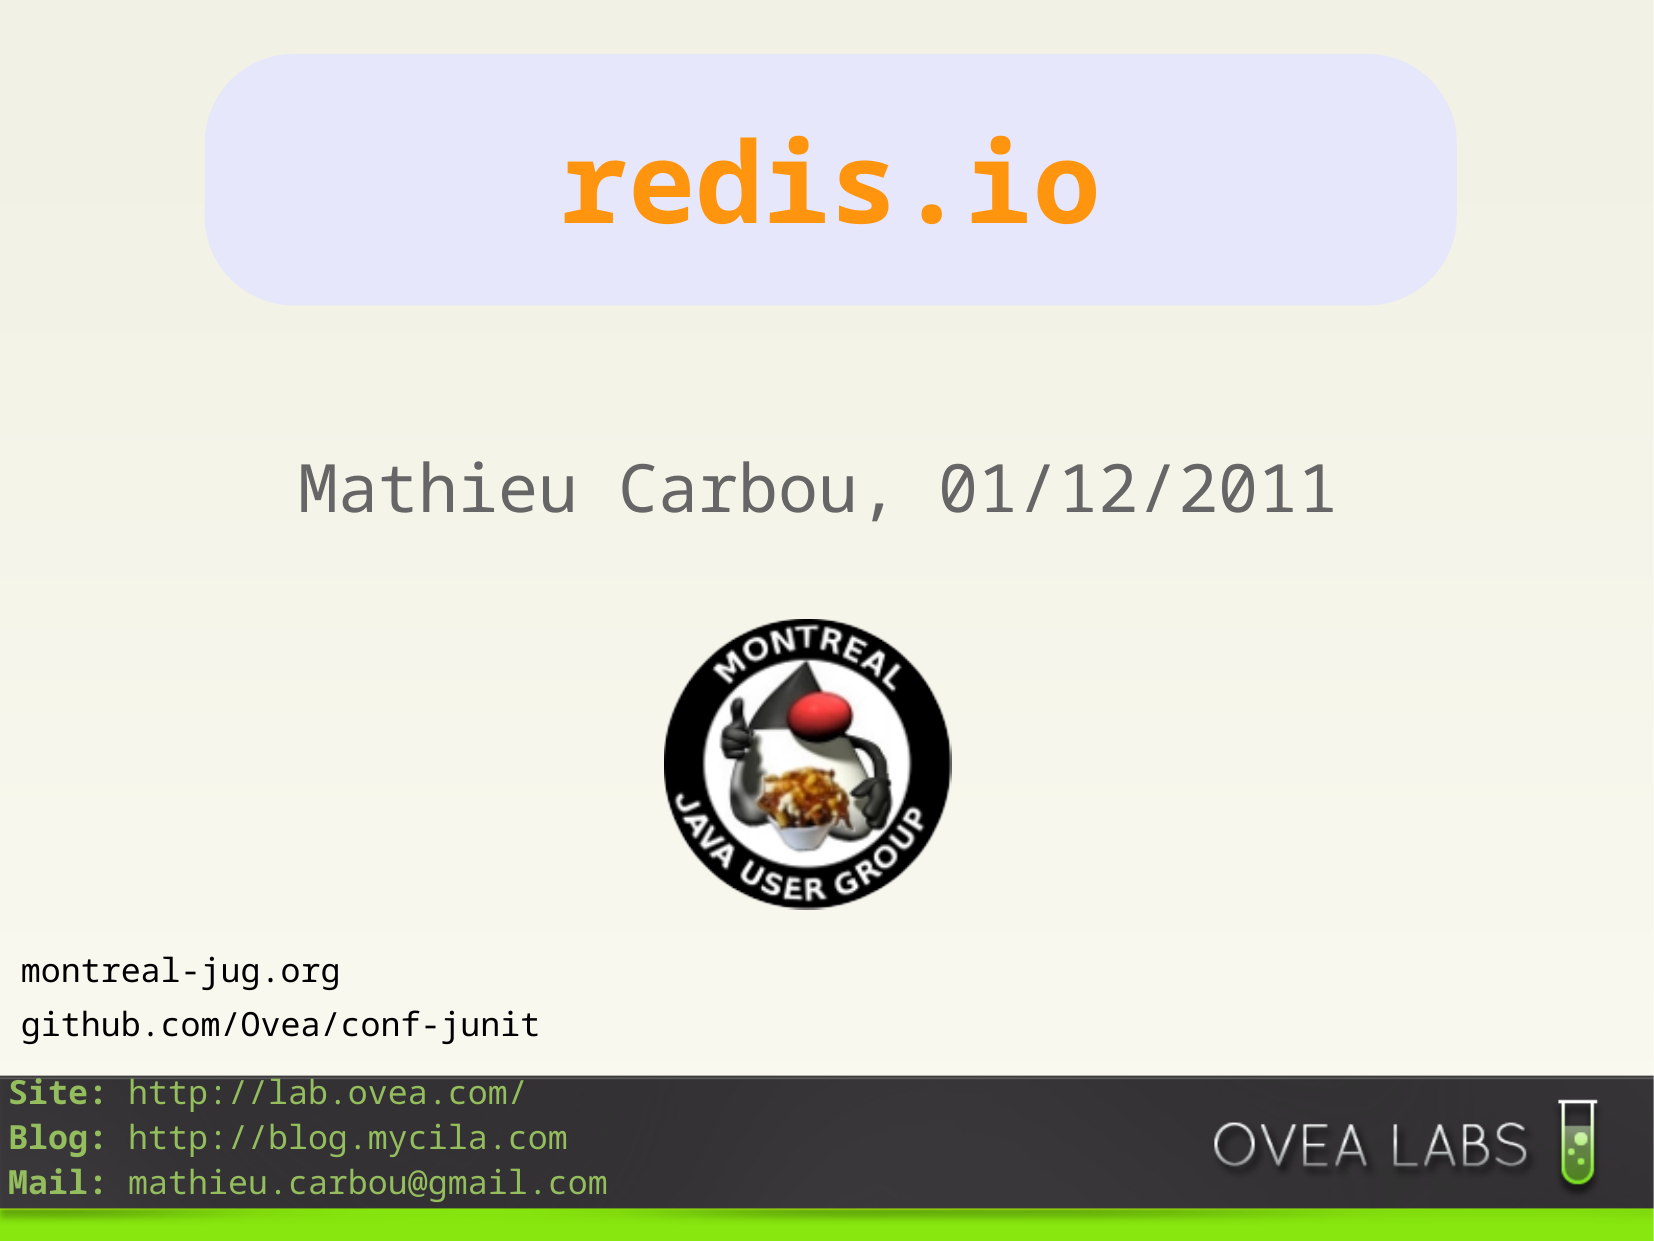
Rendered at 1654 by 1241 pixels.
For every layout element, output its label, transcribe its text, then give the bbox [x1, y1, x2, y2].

text_box Mathieu Carbou, 01/12/2011 [283, 433, 1360, 516]
text_box github.com/Ovea/conf-junit [6, 994, 556, 1043]
picture [0, 0, 1654, 1241]
text_box redis.io [204, 53, 1457, 306]
text_box montreal-jug.org [6, 940, 356, 989]
